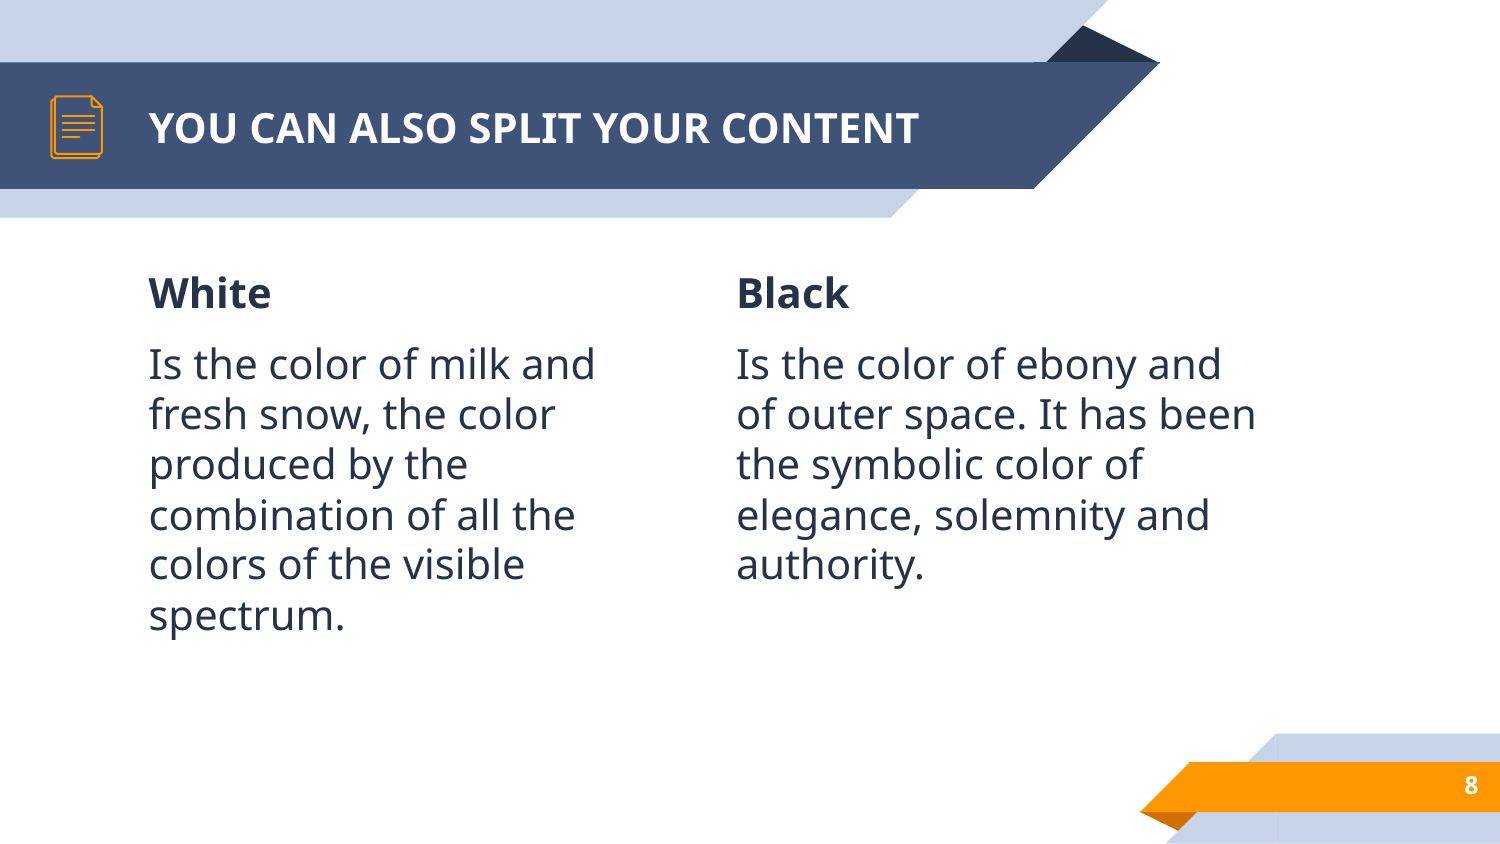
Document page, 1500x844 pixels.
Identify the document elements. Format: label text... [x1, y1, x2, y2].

title YOU CAN ALSO SPLIT YOUR CONTENT [133, 64, 997, 190]
list White Is the color of milk and fresh snow, the color produced by the combination of all the colors of the visible spectrum. [133, 252, 688, 700]
list Black Is the color of ebony and of outer space. It has been the symbolic color of elegance, solemnity and authority. [721, 252, 1276, 700]
slide_number <número> [1249, 760, 1494, 813]
